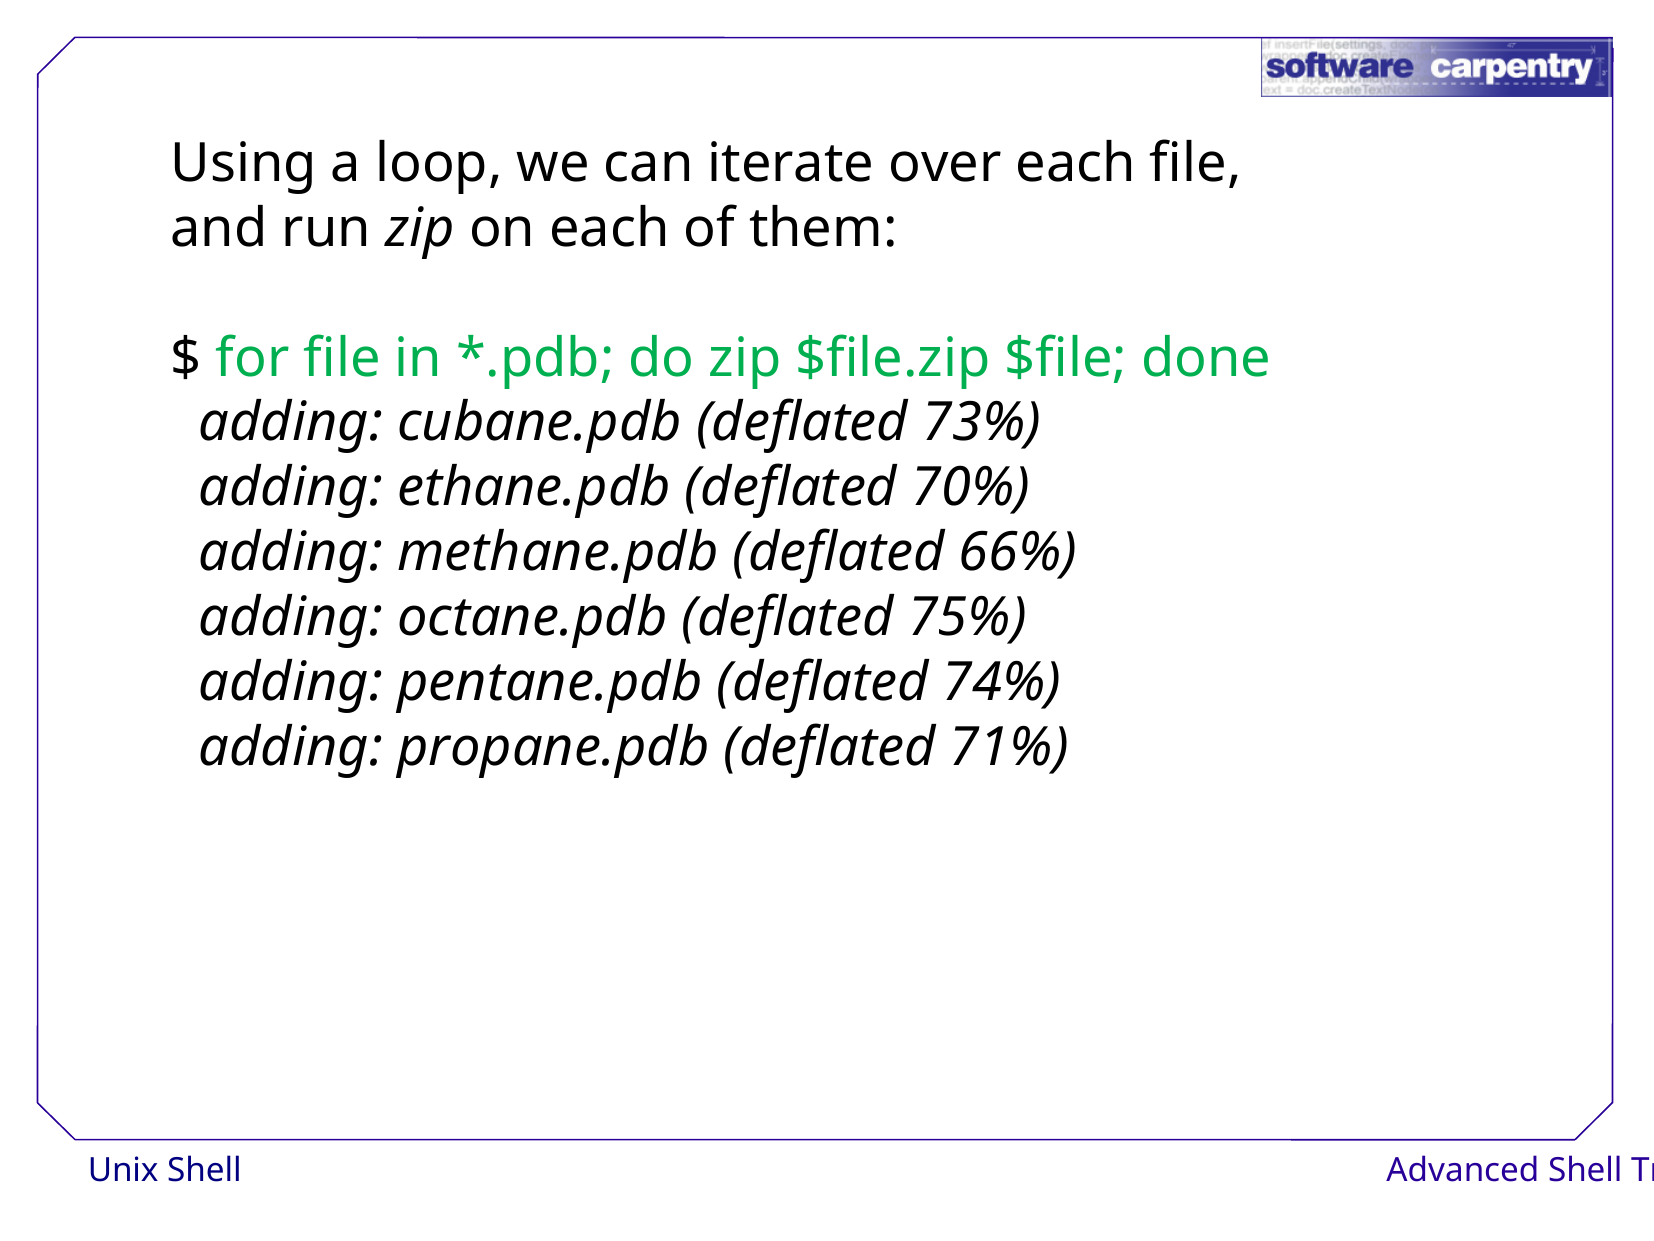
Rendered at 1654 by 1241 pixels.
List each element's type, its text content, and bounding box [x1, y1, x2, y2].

text_box Using a loop, we can iterate over each file, and run zip on each of them: $ for file in *.pdb; do zip $file.zip $file; done adding: cubane.pdb (deflated 73%) adding: ethane.pdb (deflated 70%) adding: methane.pdb (deflated 66%) adding: octane.pdb (deflated 75%) adding: pentane.pdb (deflated 74%) adding: propane.pdb (deflated 71%) [155, 119, 1546, 785]
picture [1261, 39, 1613, 97]
